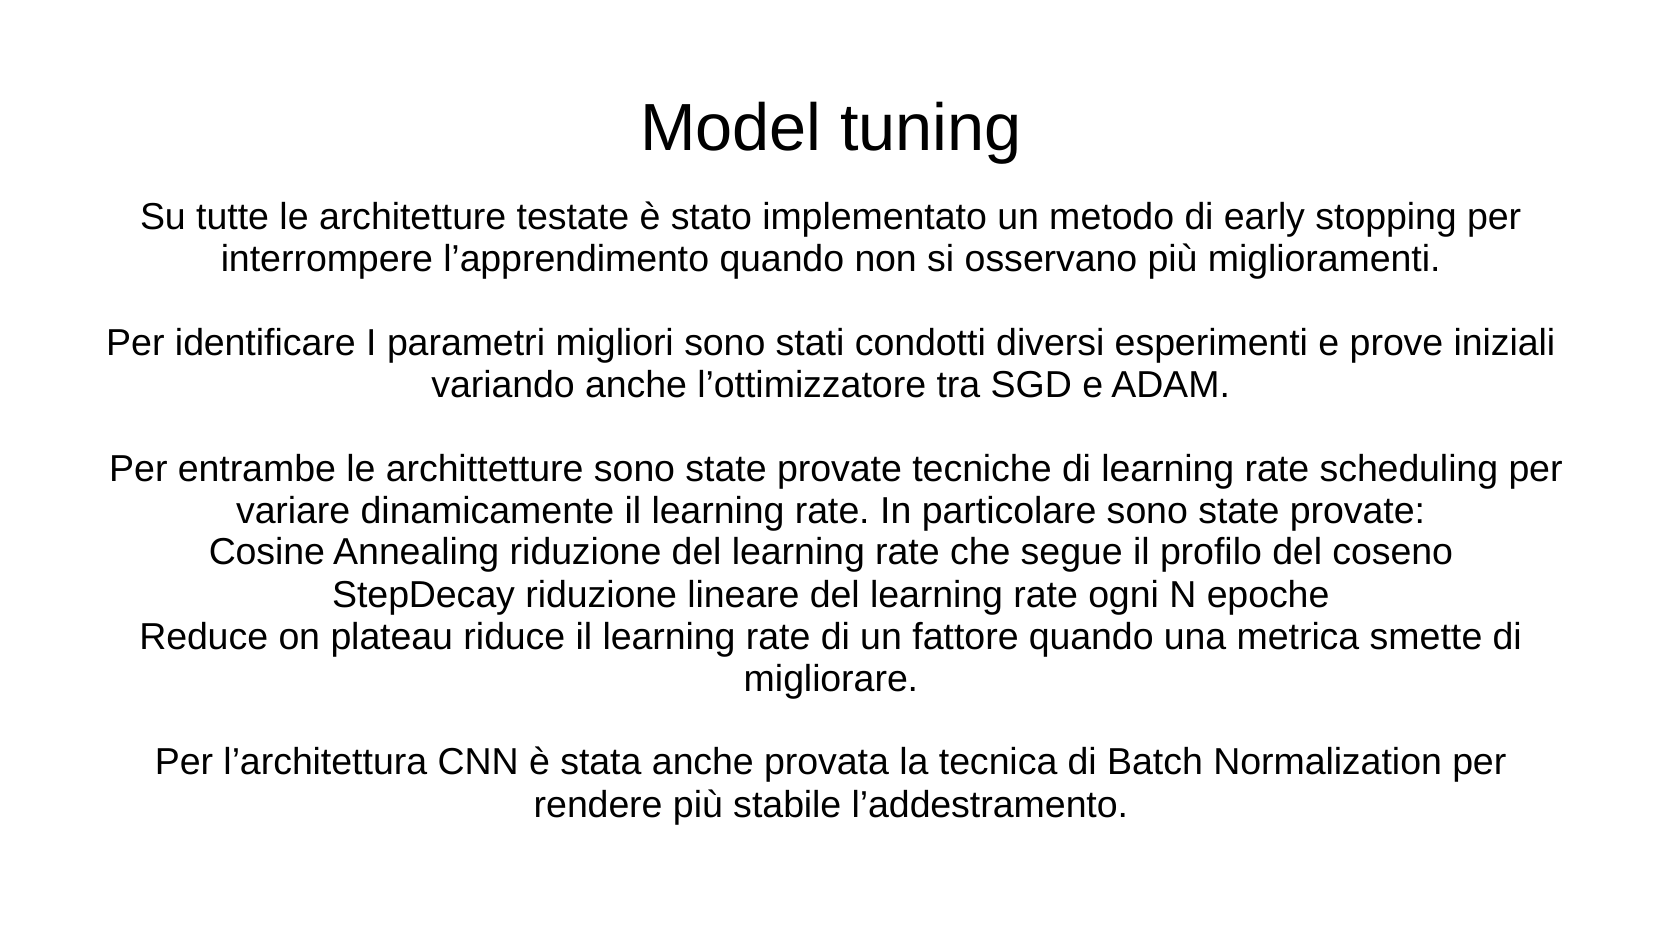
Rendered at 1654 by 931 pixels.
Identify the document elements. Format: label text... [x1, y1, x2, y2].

text_box Su tutte le architetture testate è stato implementato un metodo di early stopping per interrompere l’apprendimento quando non si osservano più miglioramenti. Per identificare I parametri migliori sono stati condotti diversi esperimenti e prove iniziali variando anche l’ottimizzatore tra SGD e ADAM. Per entrambe le archittetture sono state provate tecniche di learning rate scheduling per variare dinamicamente il learning rate. In particolare sono state provate: Cosine Annealing riduzione del learning rate che segue il profilo del coseno StepDecay riduzione lineare del learning rate ogni N epoche Reduce on plateau riduce il learning rate di un fattore quando una metrica smette di migliorare. Per l’architettura CNN è stata anche provata la tecnica di Batch Normalization per rendere più stabile l’addestramento. [86, 195, 1576, 826]
subtitle Model tuning [86, 67, 1576, 188]
